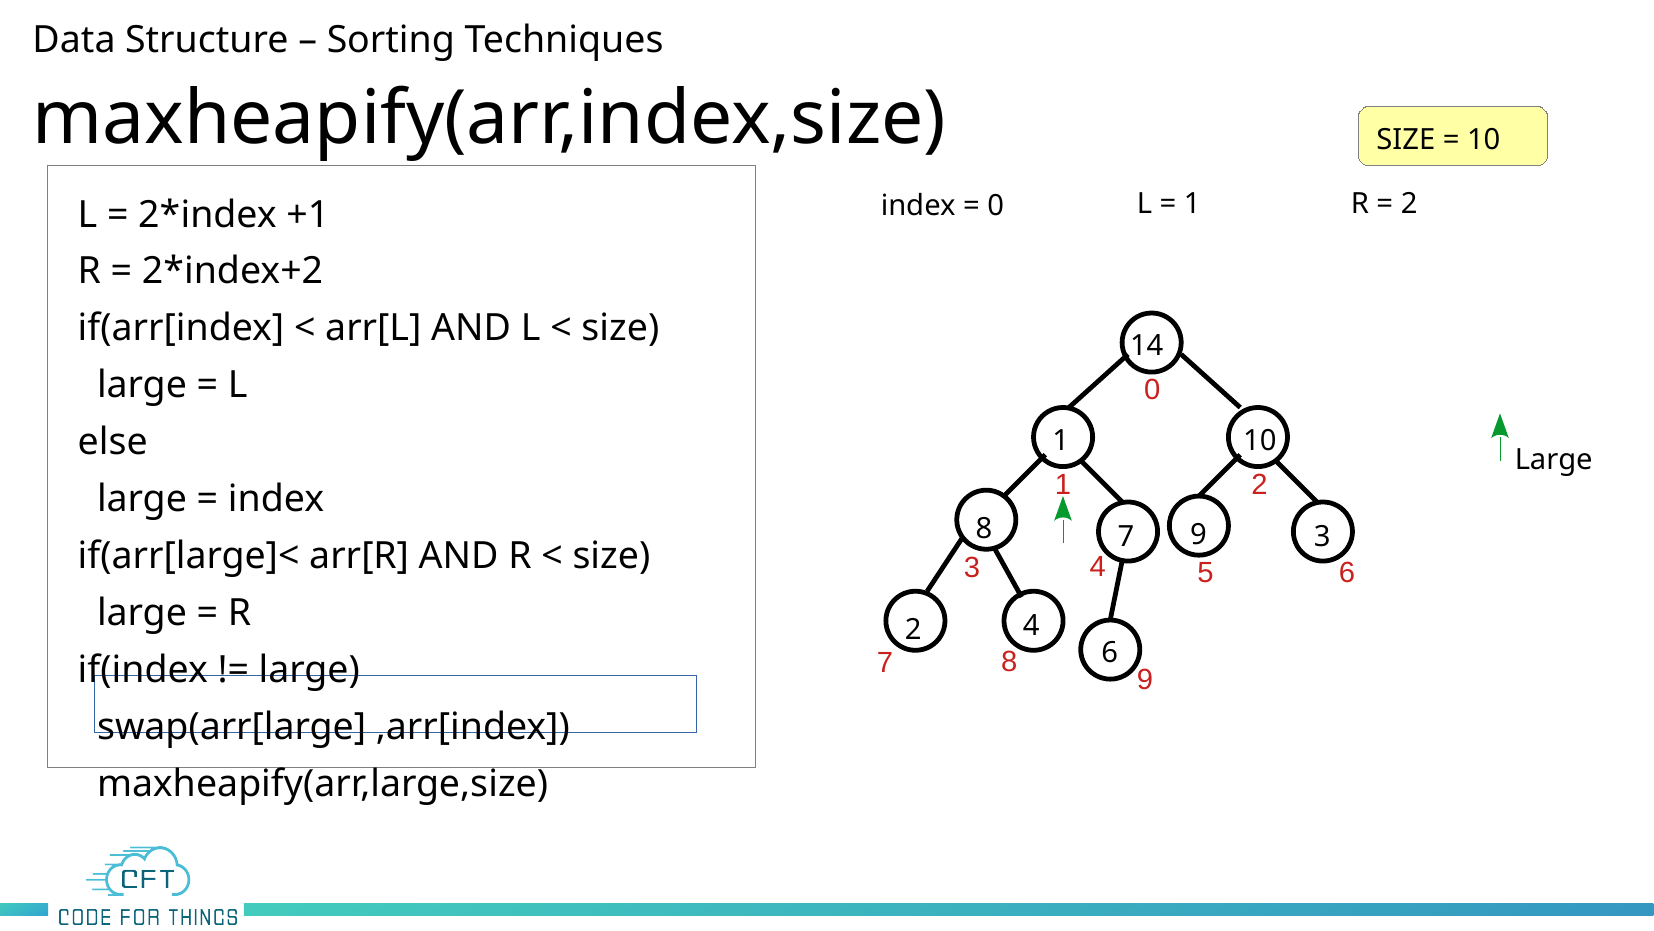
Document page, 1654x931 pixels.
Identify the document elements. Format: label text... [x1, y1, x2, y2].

text_box [964, 490, 1009, 500]
text_box [1023, 591, 1052, 597]
text_box [1033, 423, 1037, 451]
text_box 1 [1037, 411, 1105, 461]
text_box [1095, 620, 1126, 624]
text_box L = 2*index +1 R = 2*index+2 if(arr[index] < arr[L] AND L < size) large = L else large = index if(arr[large]< arr[R] AND R < size) large = R if(index != large) swap(arr[large] ,arr[index]) maxheapify(arr,large,size) [53, 179, 756, 733]
text_box [956, 506, 960, 534]
text_box [1136, 312, 1167, 317]
text_box [893, 591, 938, 601]
text_box 7 [862, 638, 909, 686]
text_box [315, 733, 325, 737]
title Data Structure – Sorting Techniques maxheapify(arr,index,size) [32, 12, 1184, 166]
text_box 2 [890, 601, 939, 651]
text_box [1098, 517, 1102, 542]
text_box [1080, 632, 1086, 667]
text_box [172, 733, 182, 737]
picture [59, 846, 237, 925]
text_box 9 [1122, 655, 1168, 704]
text_box 3 [949, 543, 955, 552]
text_box [1358, 106, 1548, 166]
text_box [885, 605, 890, 636]
text_box [1010, 502, 1016, 538]
text_box 6 [1086, 624, 1135, 674]
text_box R = 2 [1300, 175, 1457, 225]
text_box [1169, 508, 1175, 543]
text_box [1244, 407, 1272, 411]
text_box [1224, 510, 1229, 542]
text_box [1057, 602, 1064, 639]
text_box [1151, 512, 1158, 551]
text_box 7 [1102, 507, 1151, 557]
text_box 1 [1039, 460, 1086, 509]
text_box 5 [1182, 548, 1229, 597]
text_box 3 [949, 543, 996, 592]
text_box 0 [1129, 365, 1176, 414]
text_box [1093, 674, 1127, 680]
text_box 8 [986, 638, 1033, 686]
text_box [1306, 501, 1340, 507]
text_box 10 [1228, 411, 1296, 461]
text_box [489, 733, 499, 737]
text_box 3 [1299, 507, 1348, 557]
text_box 9 [1175, 506, 1224, 556]
text_box [1348, 515, 1353, 548]
text_box 4 [1074, 542, 1121, 591]
text_box [1049, 407, 1077, 411]
text_box [1307, 557, 1324, 562]
text_box [1293, 514, 1299, 549]
text_box [47, 166, 756, 768]
text_box index = 0 [830, 177, 1075, 227]
text_box [1033, 647, 1048, 651]
text_box Large [1464, 431, 1622, 481]
text_box [1176, 496, 1221, 506]
text_box L = 1 [1086, 175, 1239, 225]
text_box [1003, 605, 1008, 636]
text_box [1111, 501, 1145, 507]
text_box [1121, 557, 1144, 562]
text_box [1135, 633, 1140, 666]
text_box 6 [1324, 548, 1371, 597]
text_box 14 [1107, 317, 1184, 367]
text_box 8 [960, 500, 1010, 550]
text_box SIZE = 10 [1361, 110, 1542, 160]
text_box [939, 602, 946, 639]
text_box 2 [1236, 460, 1283, 509]
text_box 4 [1008, 597, 1057, 647]
